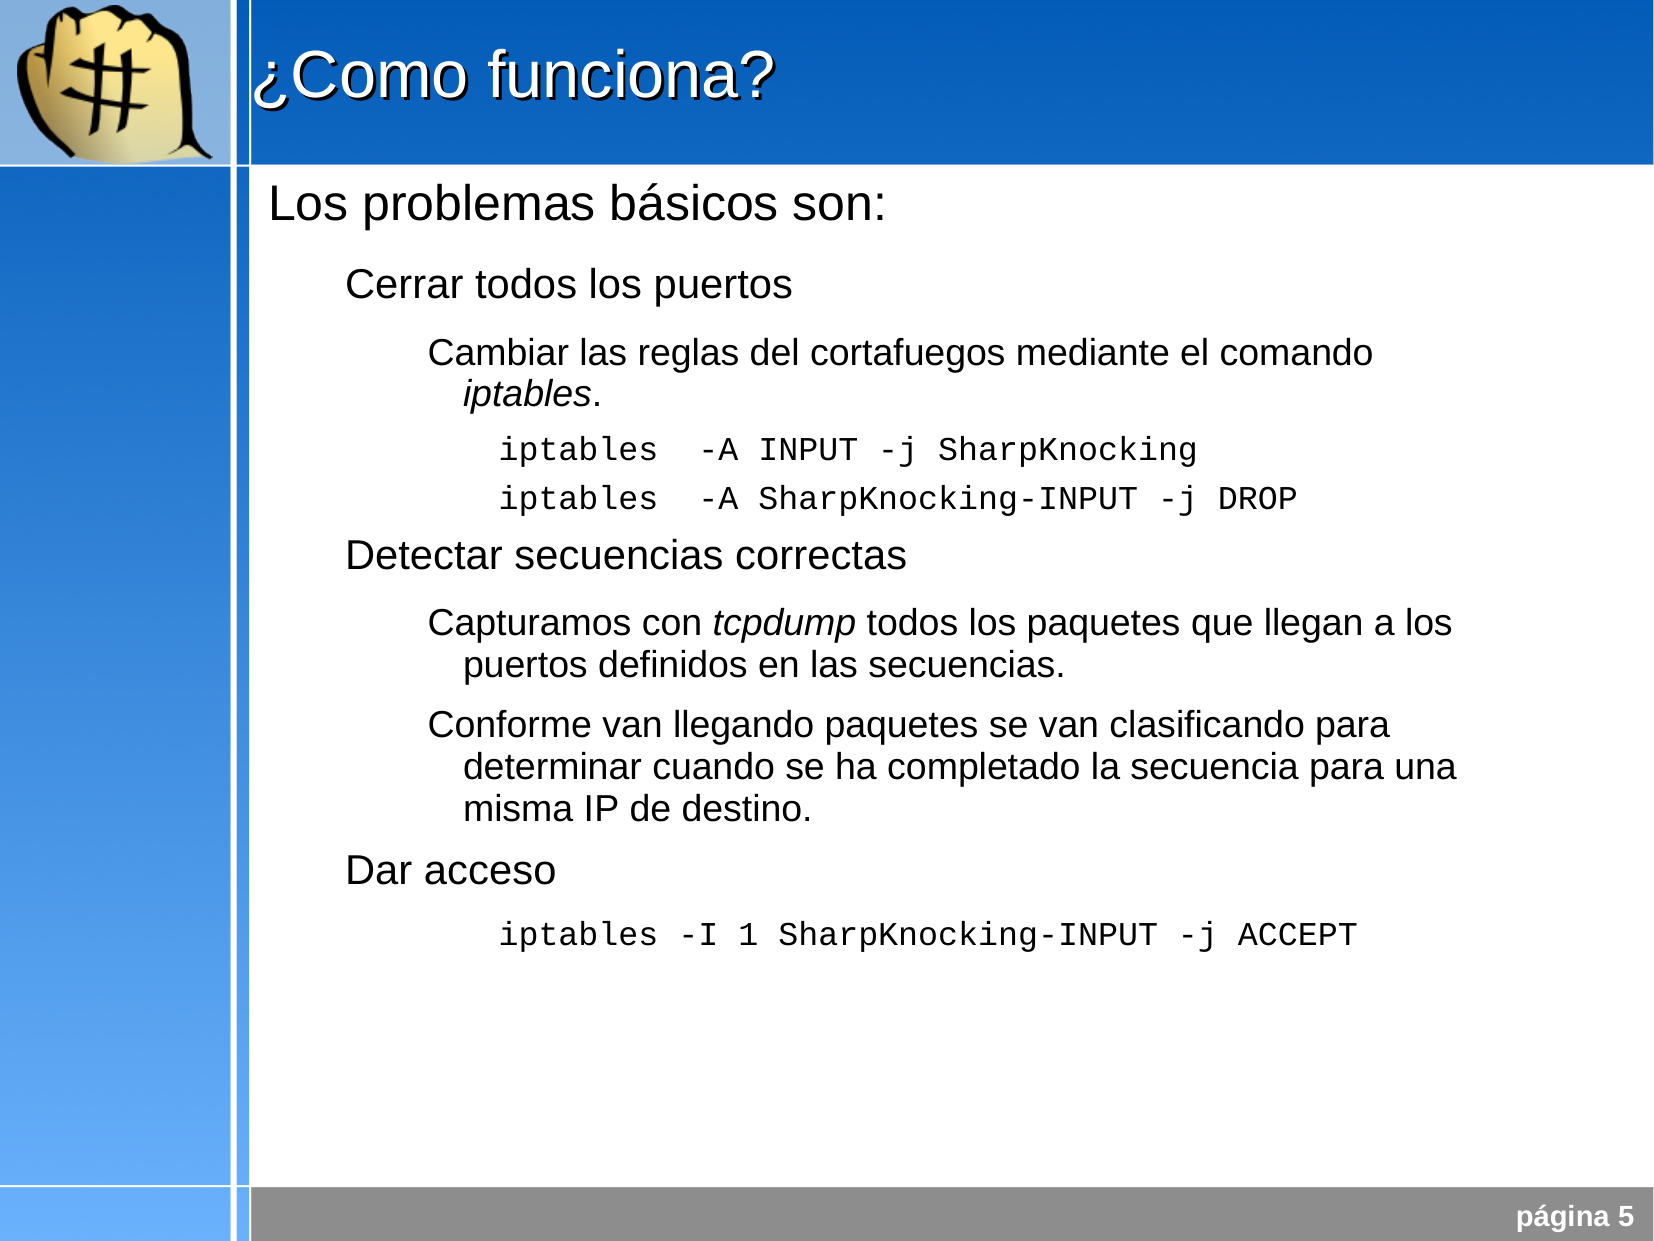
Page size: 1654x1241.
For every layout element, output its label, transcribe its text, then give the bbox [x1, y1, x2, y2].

title ¿Como funciona? [250, 0, 1477, 175]
list Los problemas básicos son: Cerrar todos los puertos Cambiar las reglas del cortafuegos mediante el comando iptables. iptables -A INPUT -j SharpKnocking iptables -A SharpKnocking-INPUT -j DROP Detectar secuencias correctas Capturamos con tcpdump todos los paquetes que llegan a los puertos definidos en las secuencias. Conforme van llegando paquetes se van clasificando para determinar cuando se ha completado la secuencia para una misma IP de destino. Dar acceso iptables -I 1 SharpKnocking-INPUT -j ACCEPT [250, 175, 1477, 1051]
picture [0, 0, 1654, 1241]
